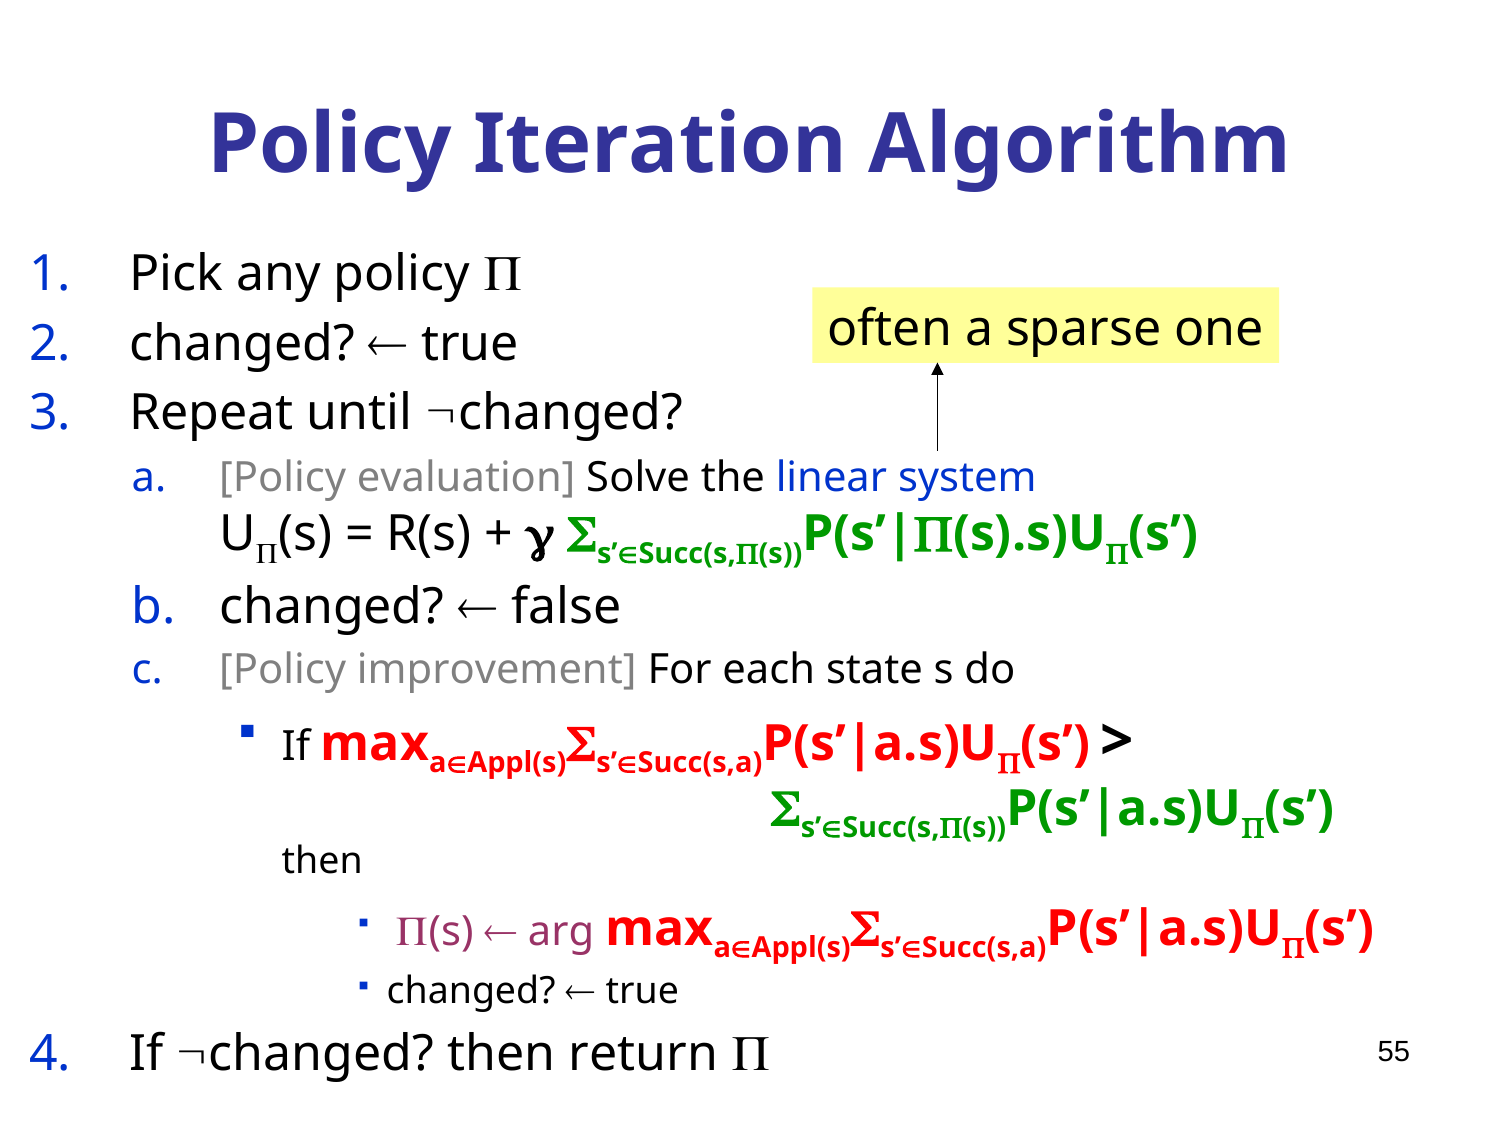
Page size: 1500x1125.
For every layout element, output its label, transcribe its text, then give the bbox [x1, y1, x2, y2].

text_box often a sparse one [812, 287, 1280, 363]
title Policy Iteration Algorithm [75, 45, 1426, 233]
list Pick any policy  changed?  true Repeat until changed? [Policy evaluation] Solve the linear system U(s) = R(s) +  s’Succ(s,(s))P(s’|(s).s)U(s’) changed?  false [Policy improvement] For each state s do If maxaAppl(s)s’Succ(s,a)P(s’|a.s)U(s’) > s’Succ(s,(s))P(s’|a.s)U(s’) then (s)  arg maxaAppl(s)s’Succ(s,a)P(s’|a.s)U(s’) changed?  true If changed? then return  [14, 237, 1500, 1125]
text_box <number> [1074, 1024, 1426, 1103]
